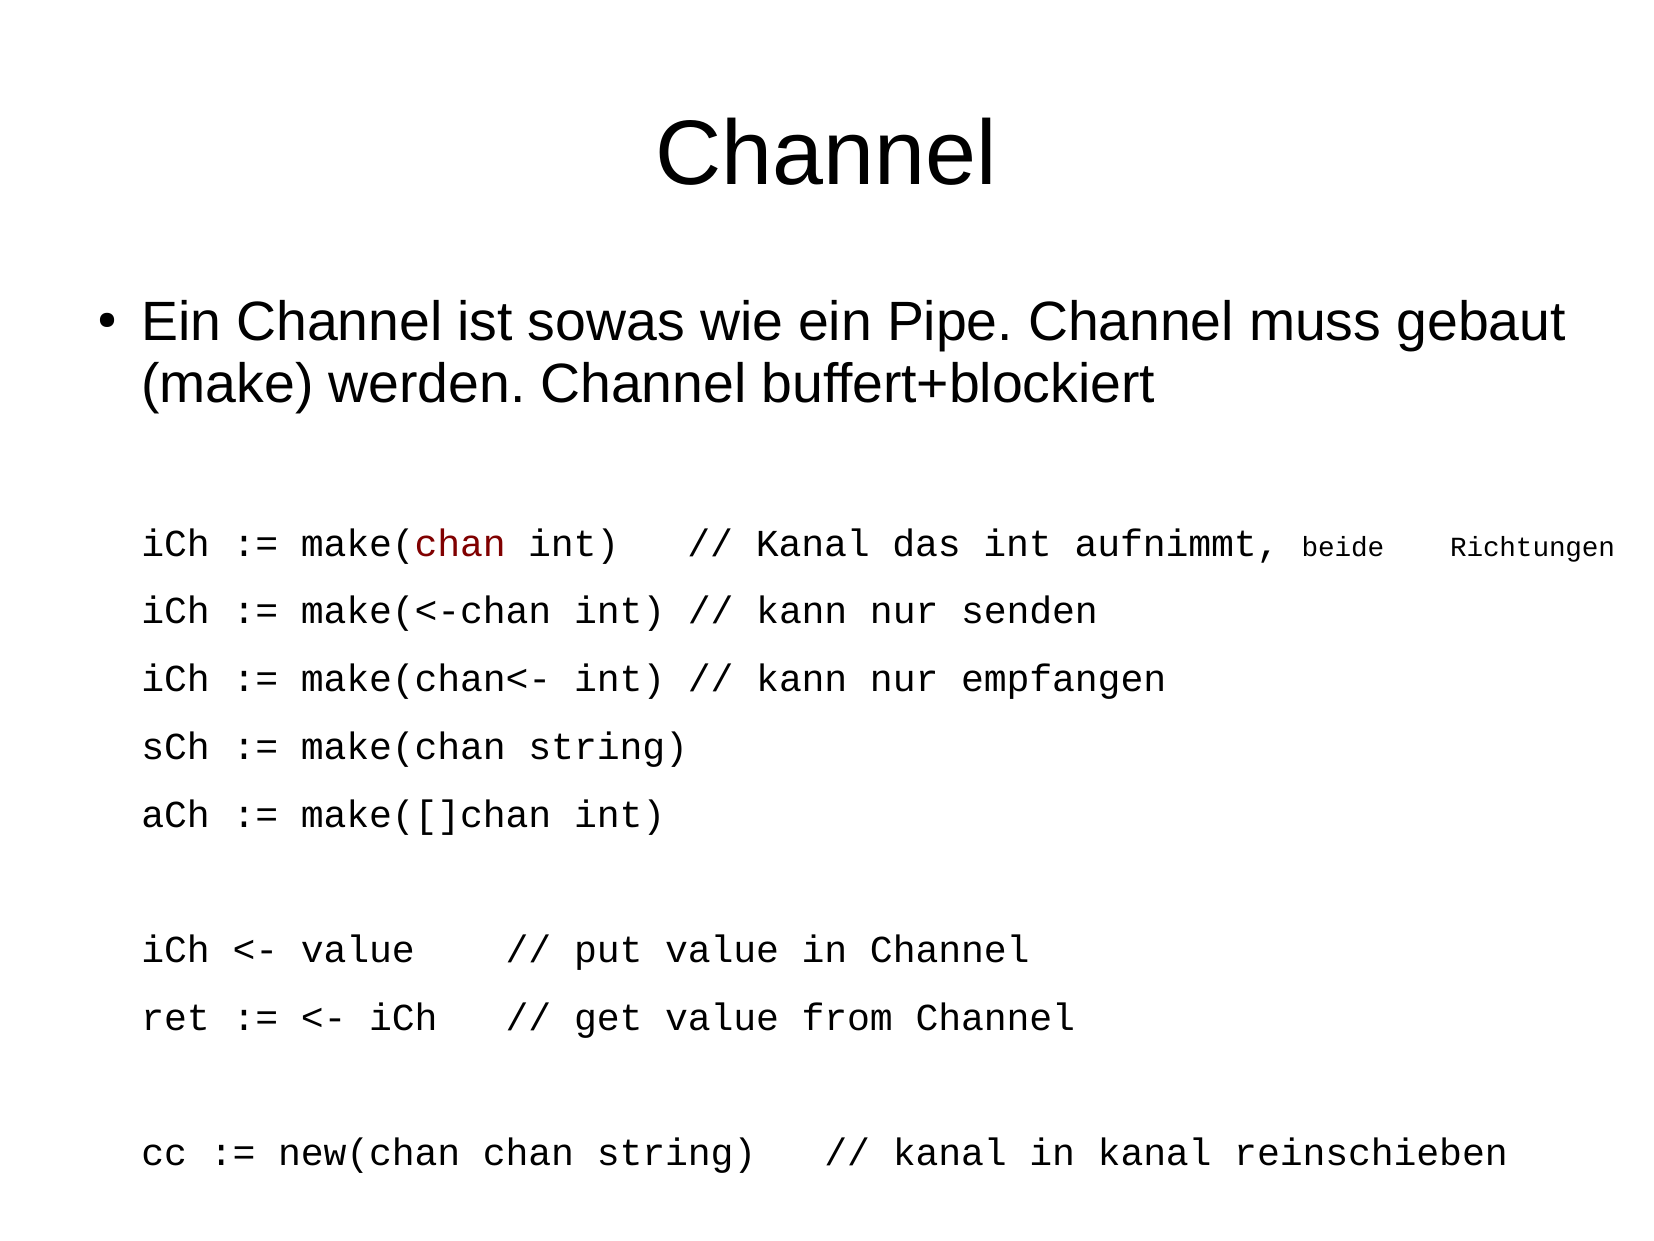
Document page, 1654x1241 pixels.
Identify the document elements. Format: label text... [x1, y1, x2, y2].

list Ein Channel ist sowas wie ein Pipe. Channel muss gebaut (make) werden. Channel buffert+blockiert iCh := make(chan int) // Kanal das int aufnimmt, beide Richtungen iCh := make(<-chan int) // kann nur senden iCh := make(chan<- int) // kann nur empfangen sCh := make(chan string) aCh := make([]chan int) iCh <- value // put value in Channel ret := <- iCh // get value from Channel cc := new(chan chan string) // kanal in kanal reinschieben [82, 290, 1630, 1193]
title Channel [82, 49, 1571, 257]
